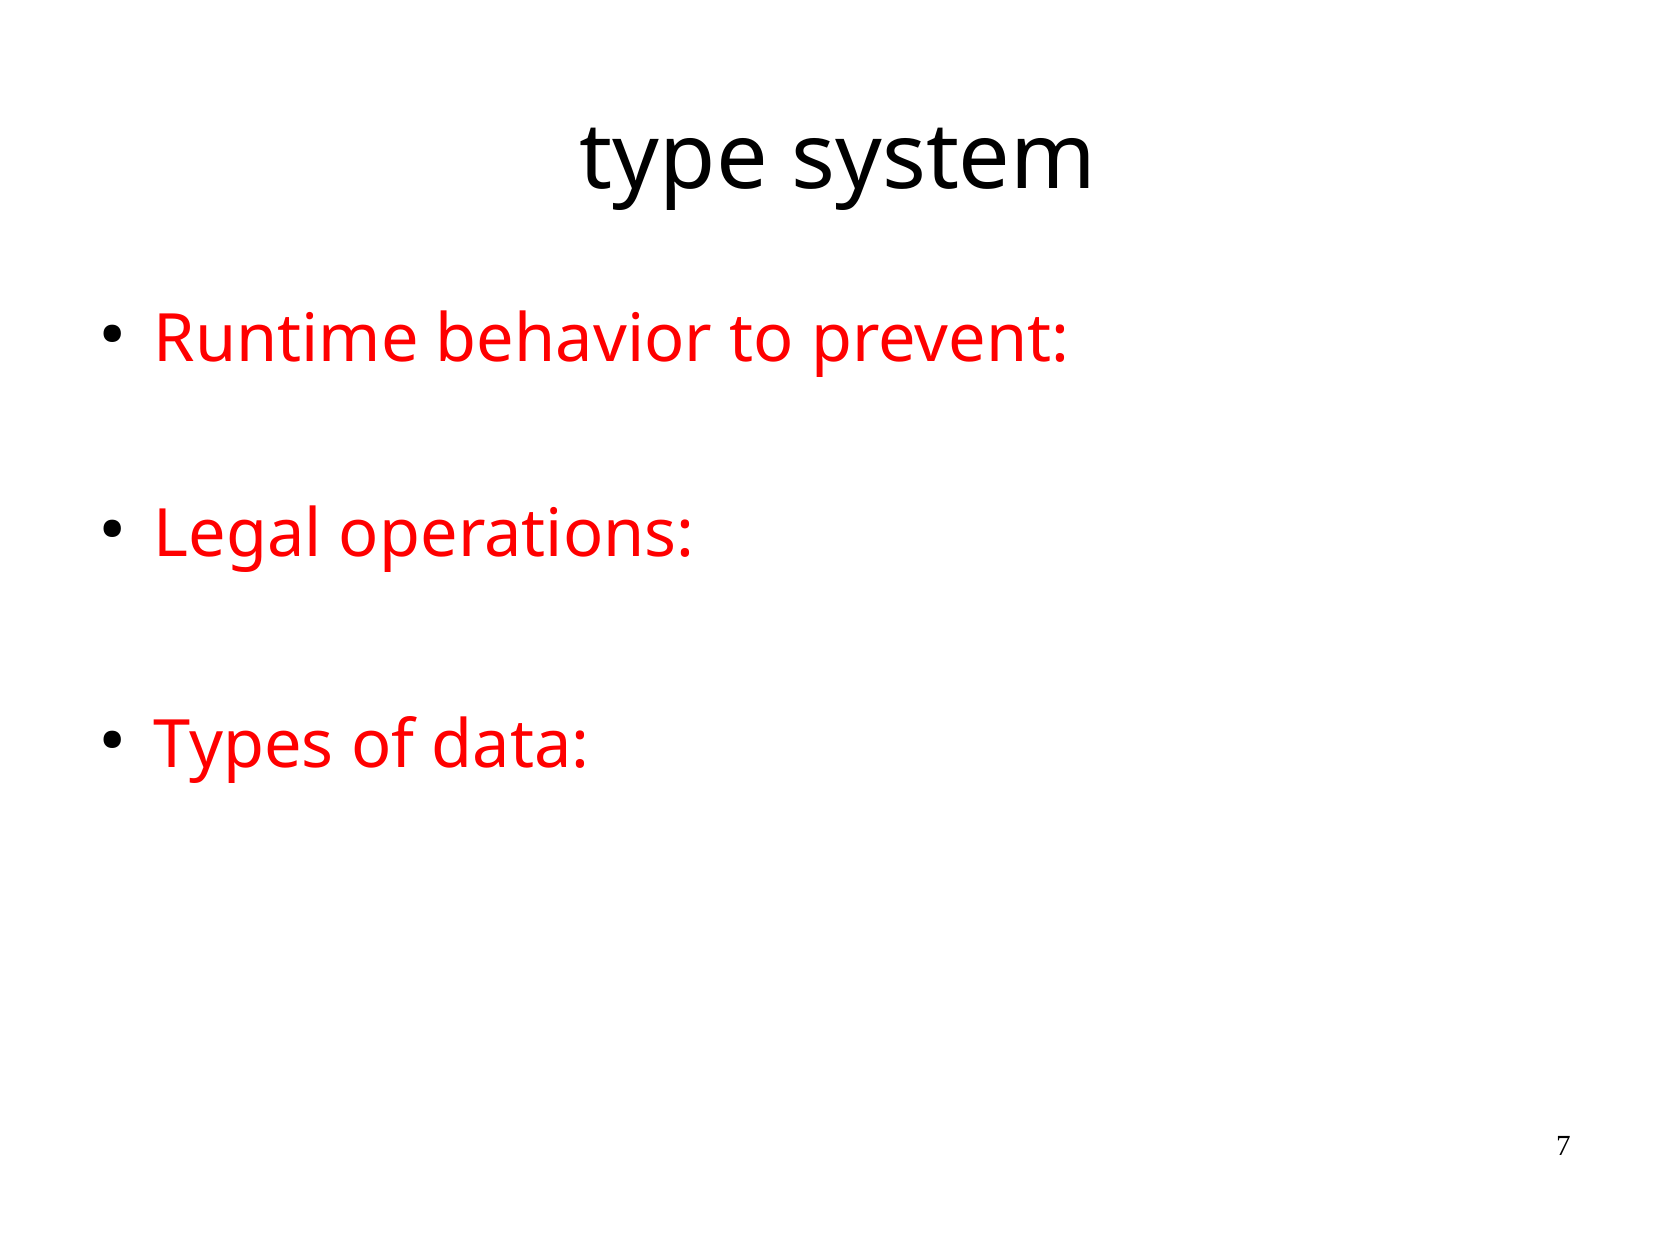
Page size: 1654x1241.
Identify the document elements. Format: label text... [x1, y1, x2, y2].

list Runtime behavior to prevent: Legal operations: Types of data: [82, 290, 1613, 1109]
title type system [82, 49, 1571, 257]
